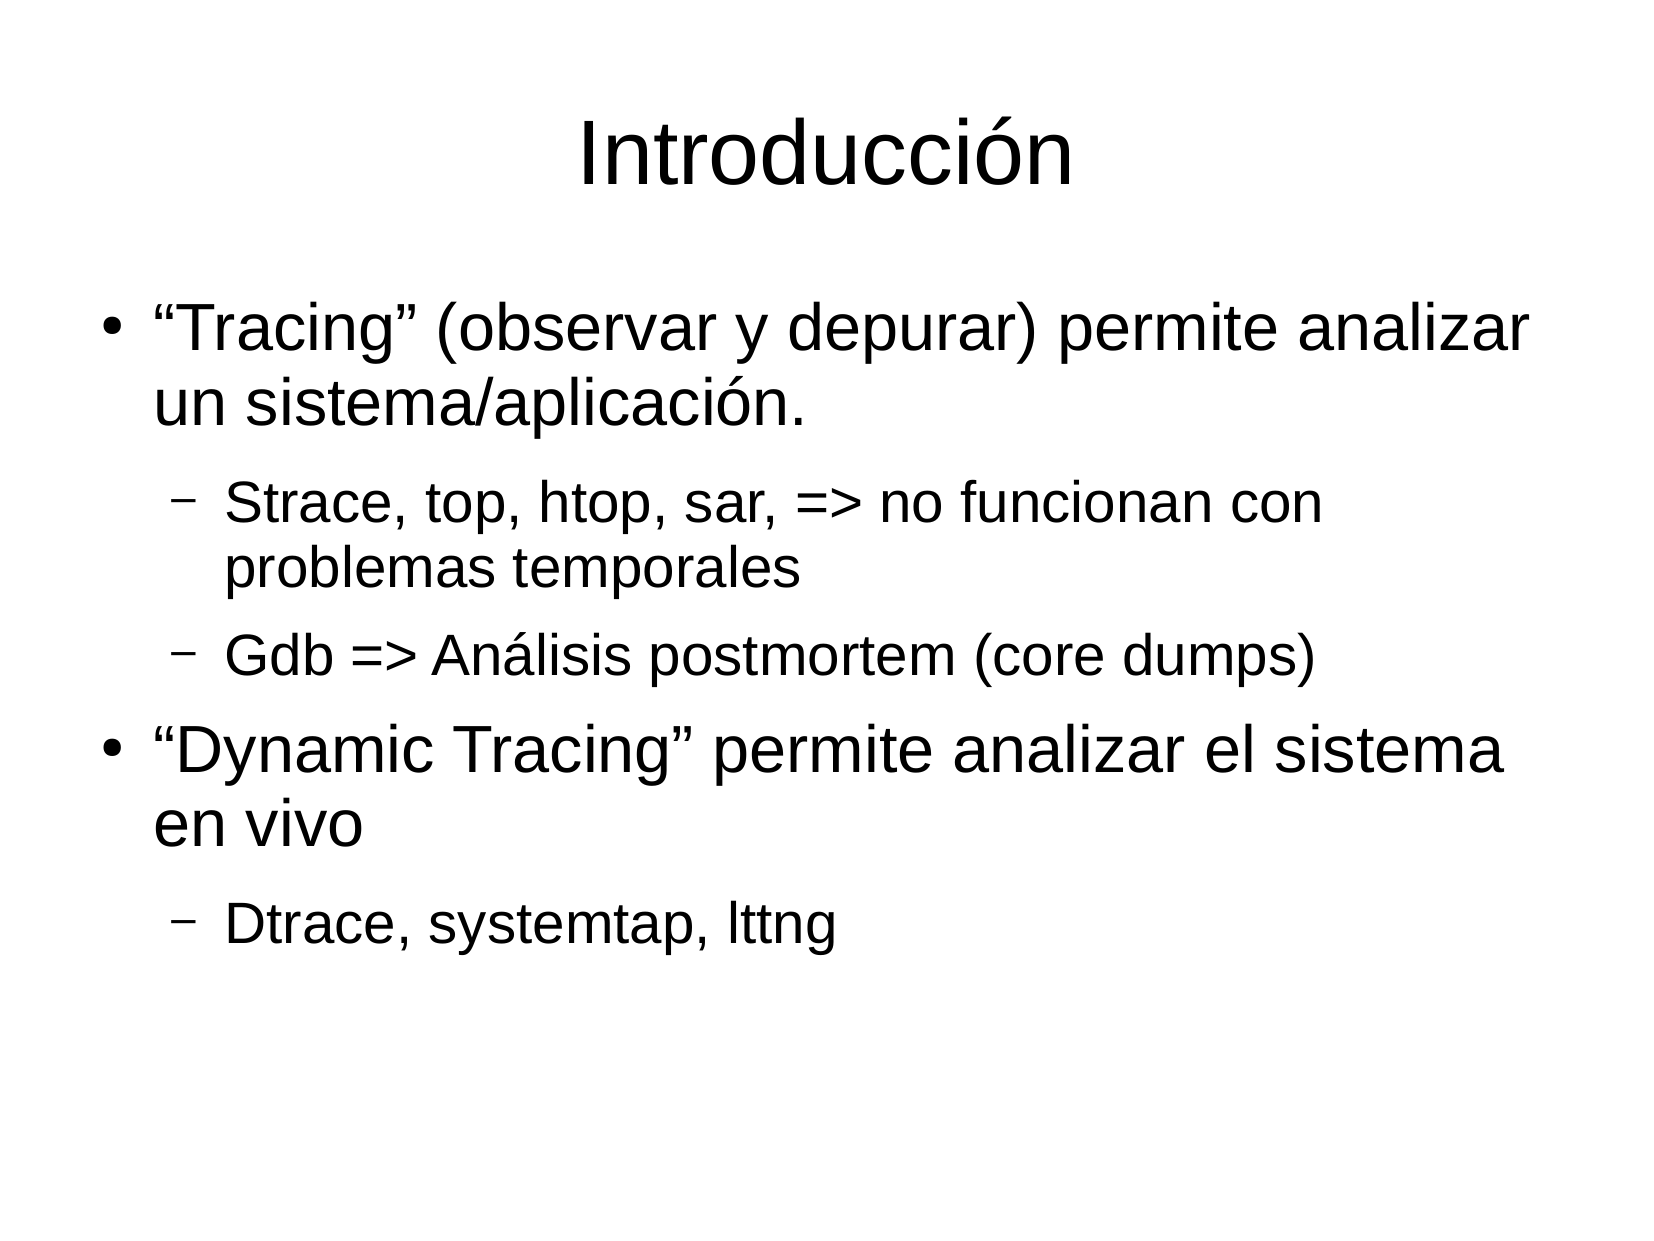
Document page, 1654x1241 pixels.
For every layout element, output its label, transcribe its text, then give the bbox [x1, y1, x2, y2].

list “Tracing” (observar y depurar) permite analizar un sistema/aplicación. Strace, top, htop, sar, => no funcionan con problemas temporales Gdb => Análisis postmortem (core dumps) “Dynamic Tracing” permite analizar el sistema en vivo Dtrace, systemtap, lttng [82, 290, 1571, 1010]
title Introducción [82, 49, 1571, 257]
